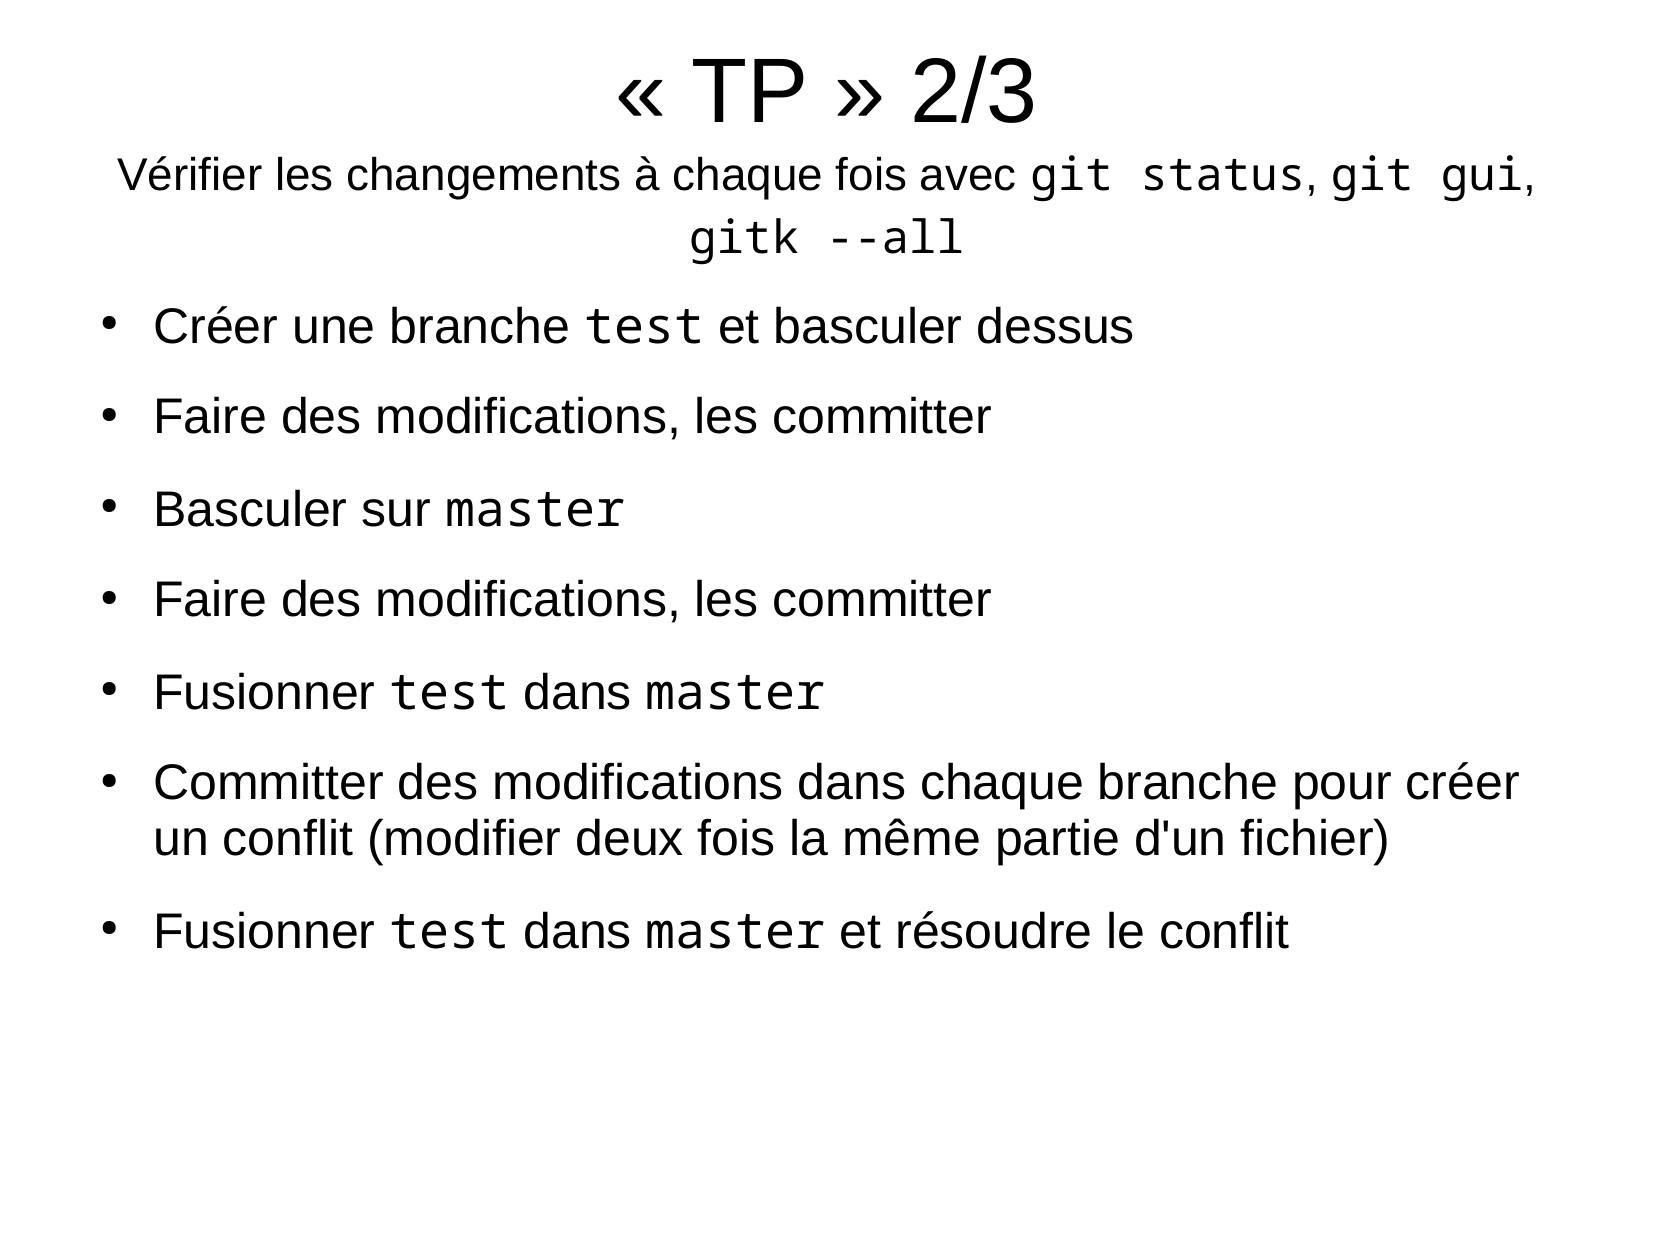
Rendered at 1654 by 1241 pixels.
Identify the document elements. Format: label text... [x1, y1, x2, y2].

title « TP » 2/3 Vérifier les changements à chaque fois avec git status, git gui, gitk --all [82, 49, 1571, 257]
list Créer une branche test et basculer dessus Faire des modifications, les committer Basculer sur master Faire des modifications, les committer Fusionner test dans master Committer des modifications dans chaque branche pour créer un conflit (modifier deux fois la même partie d'un fichier) Fusionner test dans master et résoudre le conflit [82, 290, 1538, 1010]
